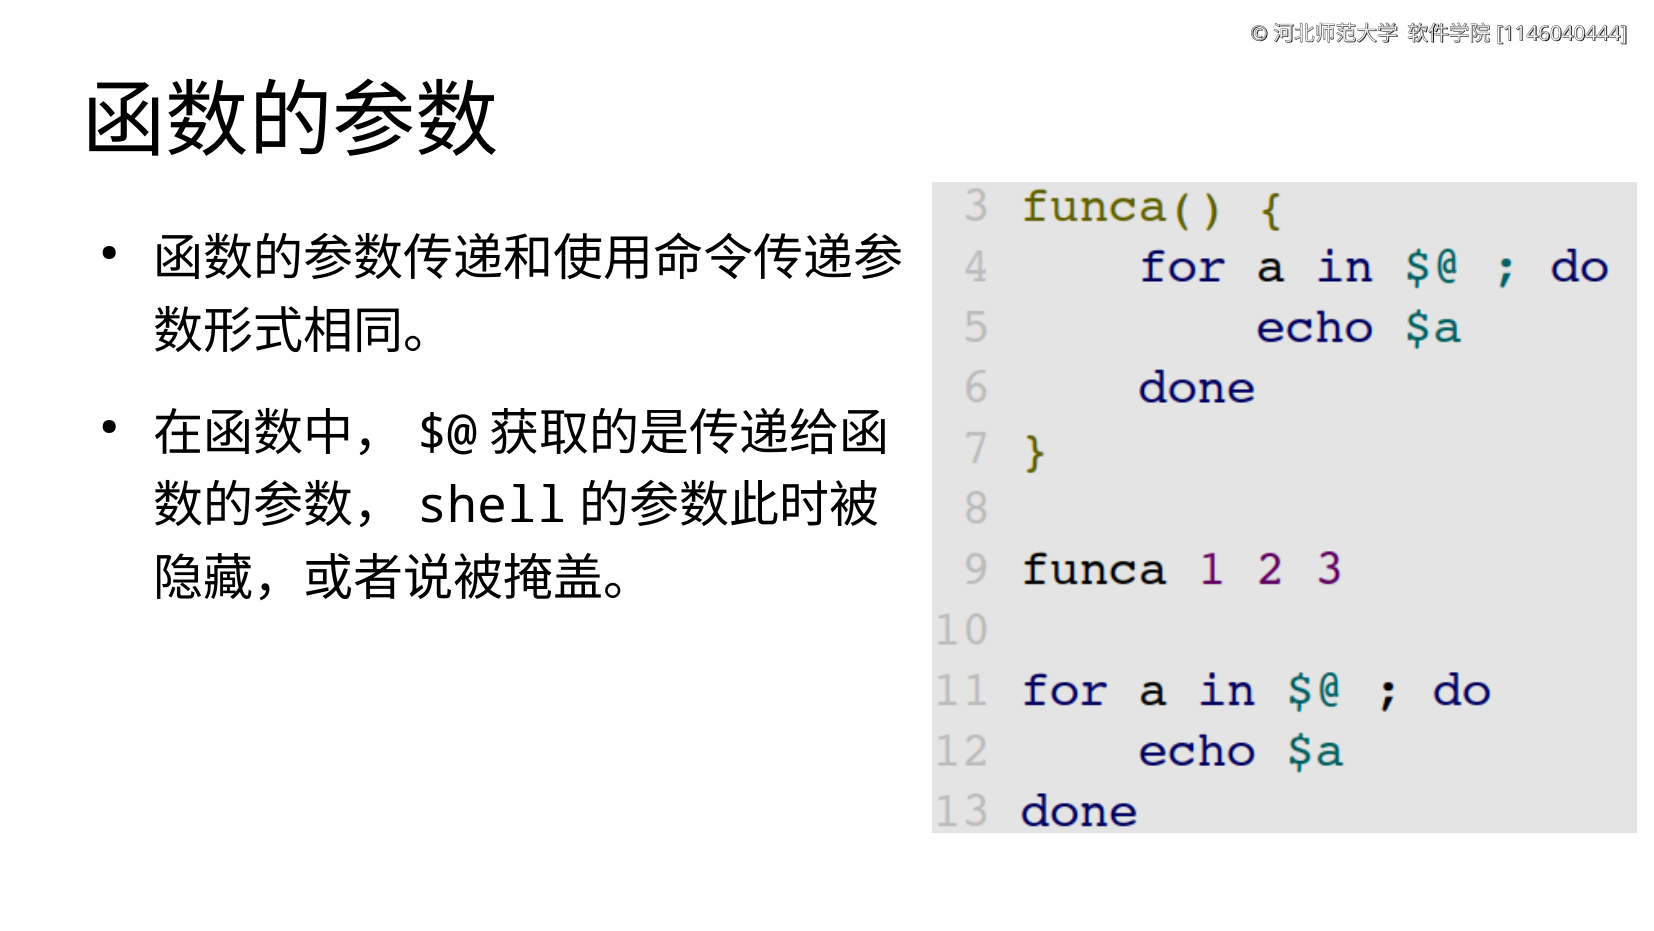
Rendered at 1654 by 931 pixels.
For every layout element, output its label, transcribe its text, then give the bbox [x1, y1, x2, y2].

picture [932, 182, 1637, 833]
title 函数的参数 [82, 37, 1571, 189]
list 函数的参数传递和使用命令传递参数形式相同。 在函数中，$@获取的是传递给函数的参数，shell的参数此时被隐藏，或者说被掩盖。 [82, 217, 910, 758]
